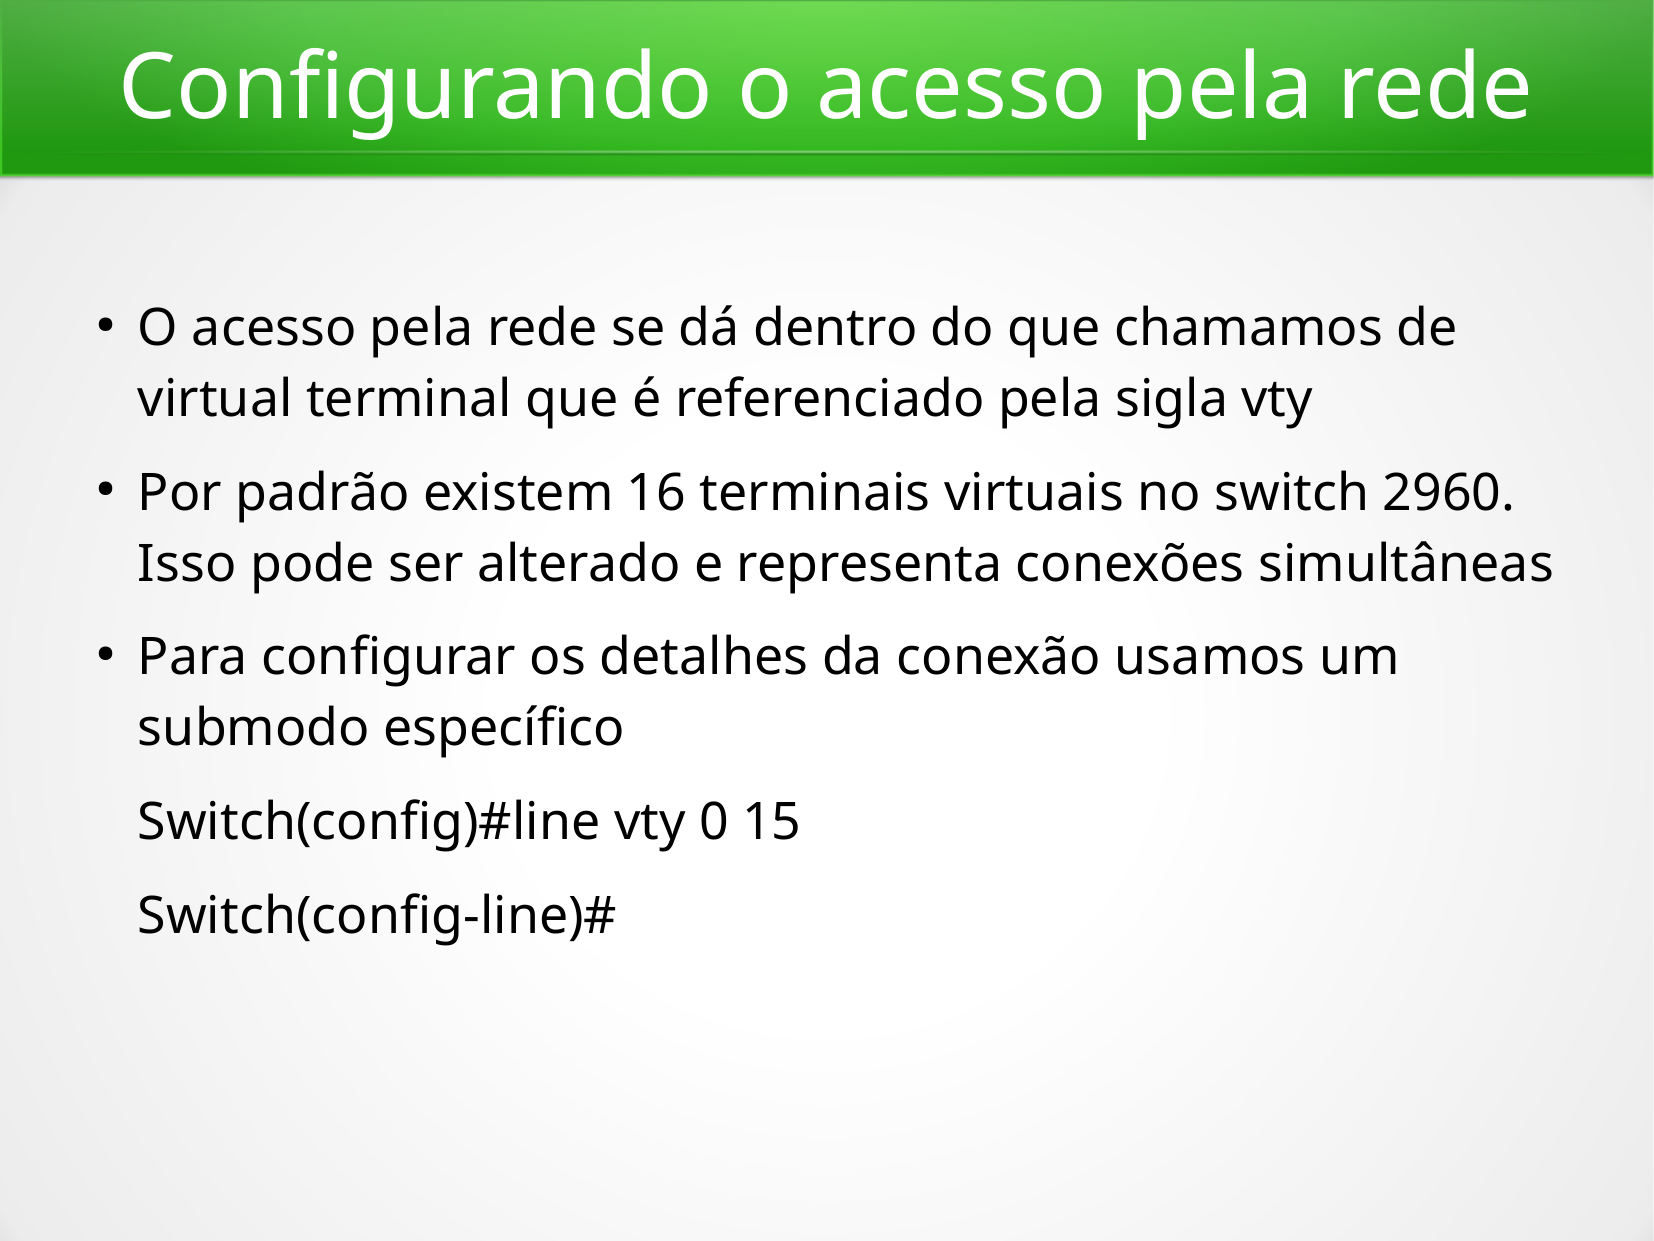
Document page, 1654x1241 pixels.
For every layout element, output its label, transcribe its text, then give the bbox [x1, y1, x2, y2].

list O acesso pela rede se dá dentro do que chamamos de virtual terminal que é referenciado pela sigla vty Por padrão existem 16 terminais virtuais no switch 2960. Isso pode ser alterado e representa conexões simultâneas Para configurar os detalhes da conexão usamos um submodo específico Switch(config)#line vty 0 15 Switch(config-line)# [82, 290, 1571, 1010]
title Configurando o acesso pela rede [82, 11, 1571, 154]
picture [0, 0, 1654, 1241]
